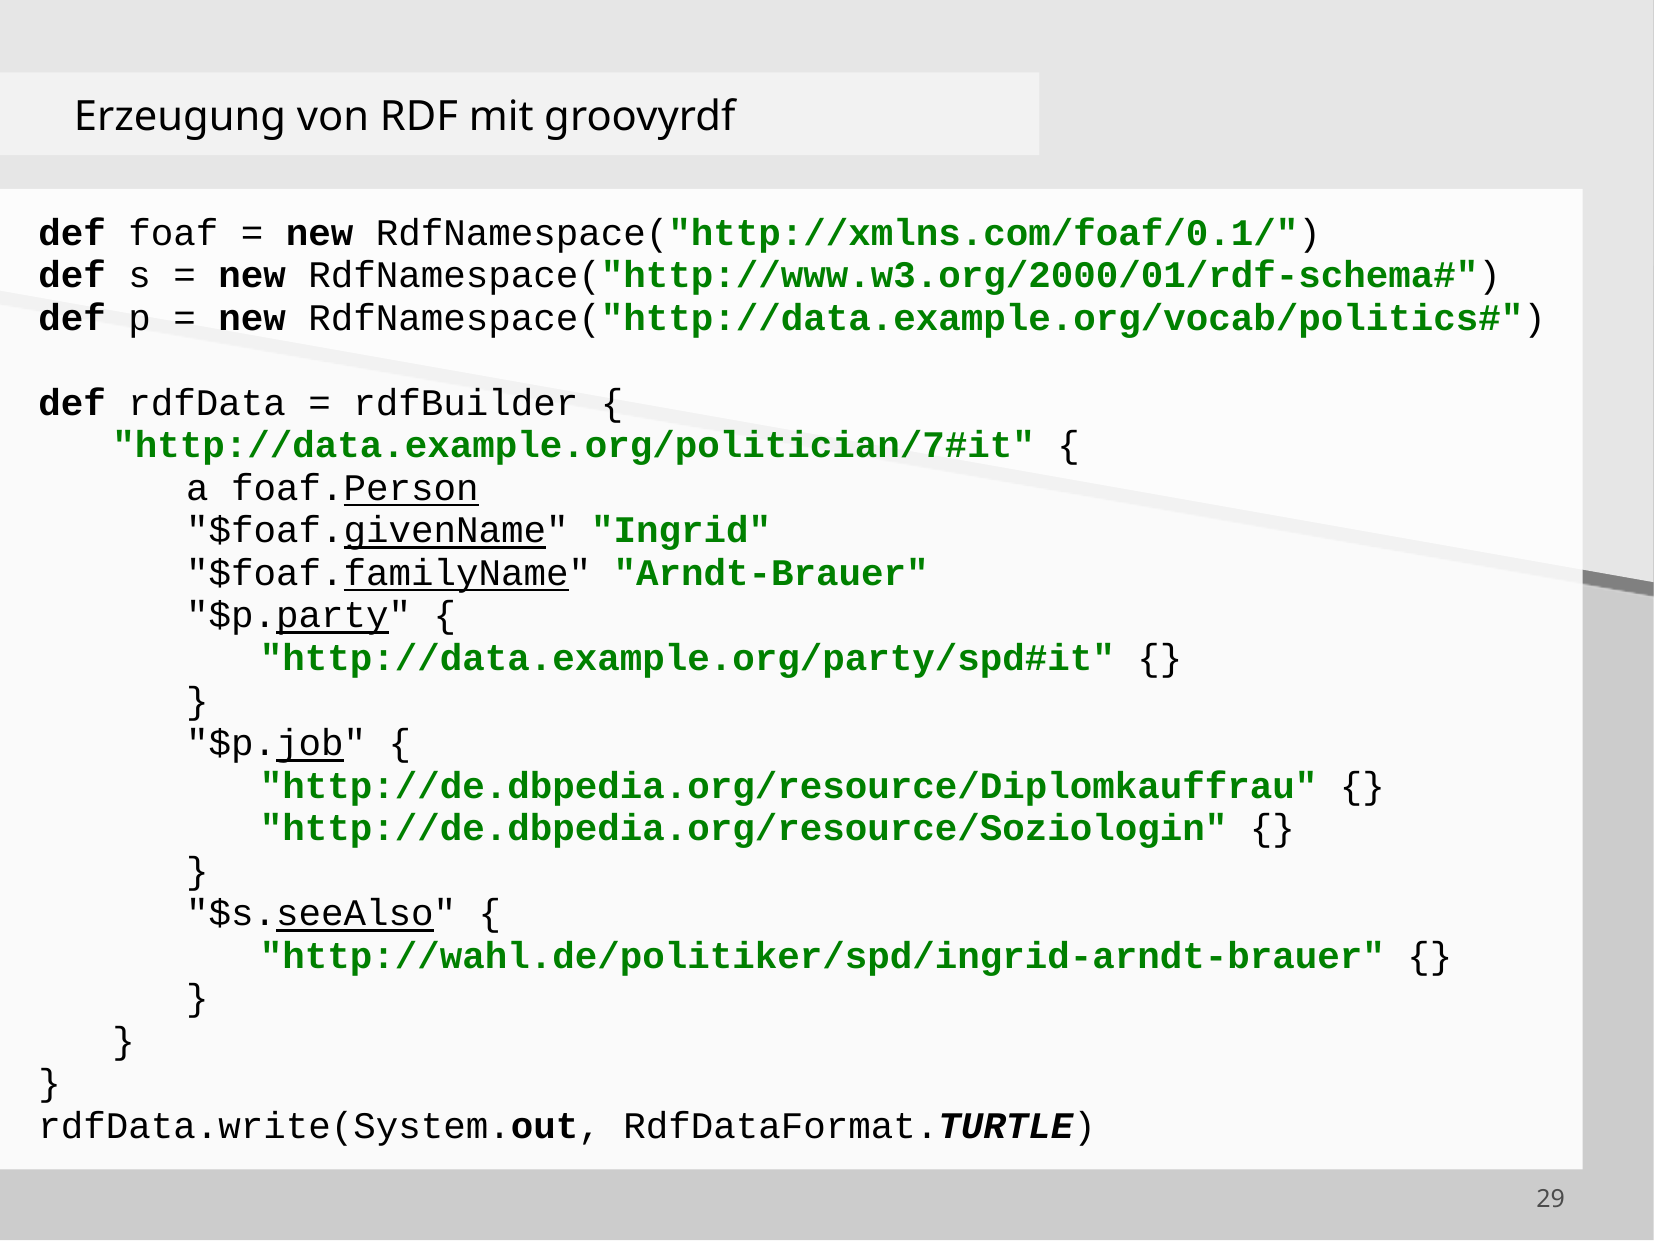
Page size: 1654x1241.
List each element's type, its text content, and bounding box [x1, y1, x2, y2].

text_box def foaf = new RdfNamespace("http://xmlns.com/foaf/0.1/") def s = new RdfNamespace("http://www.w3.org/2000/01/rdf-schema#") def p = new RdfNamespace("http://data.example.org/vocab/politics#") def rdfData = rdfBuilder { "http://data.example.org/politician/7#it" { a foaf.Person "$foaf.givenName" "Ingrid" "$foaf.familyName" "Arndt-Brauer" "$p.party" { "http://data.example.org/party/spd#it" {} } "$p.job" { "http://de.dbpedia.org/resource/Diplomkauffrau" {} "http://de.dbpedia.org/resource/Soziologin" {} } "$s.seeAlso" { "http://wahl.de/politiker/spd/ingrid-arndt-brauer" {} } } } rdfData.write(System.out, RdfDataFormat.TURTLE) [23, 206, 1595, 1157]
text_box Erzeugung von RDF mit groovyrdf [59, 78, 1040, 178]
text_box [0, 188, 1583, 1170]
text_box [0, 72, 1040, 156]
